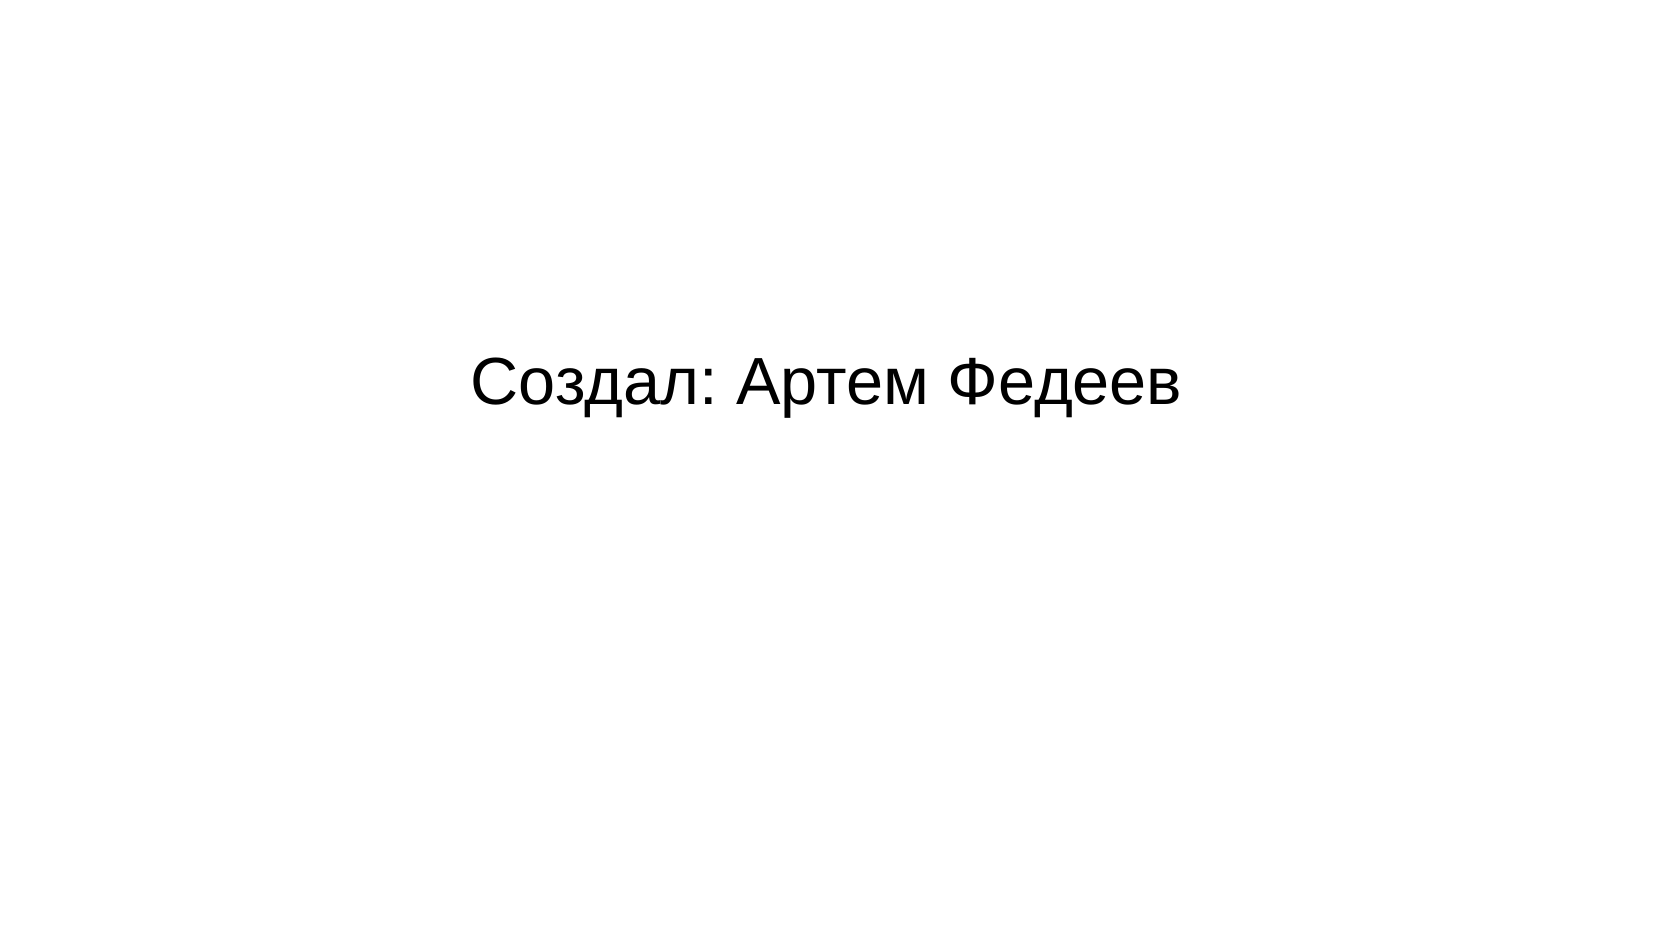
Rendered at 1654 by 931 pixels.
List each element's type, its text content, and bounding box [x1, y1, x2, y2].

subtitle Создал: Артем Федеев [82, 217, 1571, 758]
